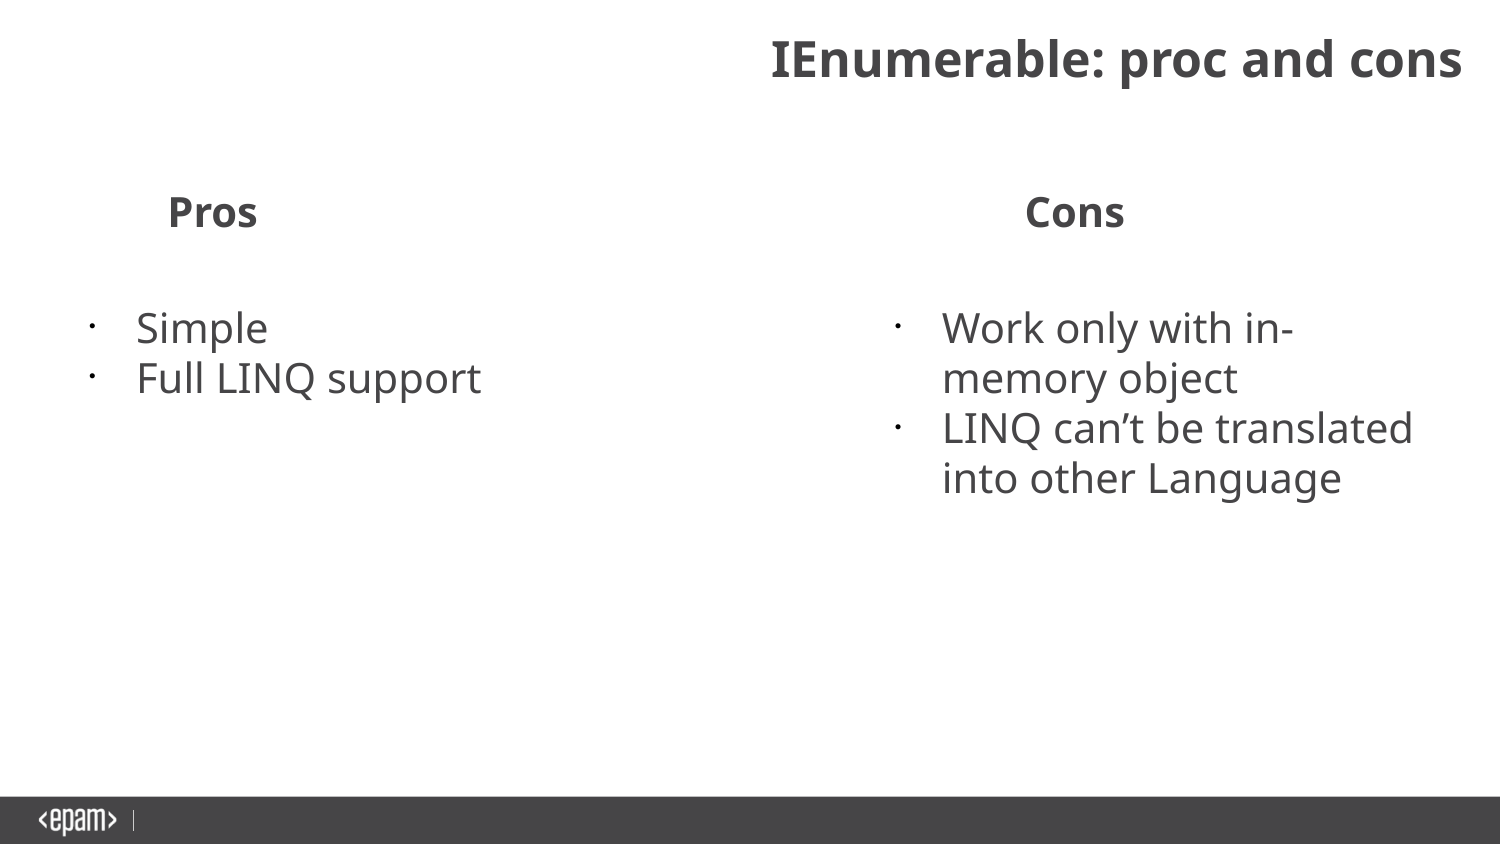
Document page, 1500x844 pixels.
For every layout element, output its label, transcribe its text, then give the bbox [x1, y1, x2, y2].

list IEnumerable: proc and cons [4, 20, 1500, 136]
text_box Simple Full LINQ support [74, 294, 497, 409]
text_box Work only with in-memory object LINQ can’t be translated into other Language [880, 294, 1467, 560]
text_box Cons [1009, 178, 1141, 244]
picture [38, 808, 117, 837]
text_box Pros [152, 178, 273, 244]
